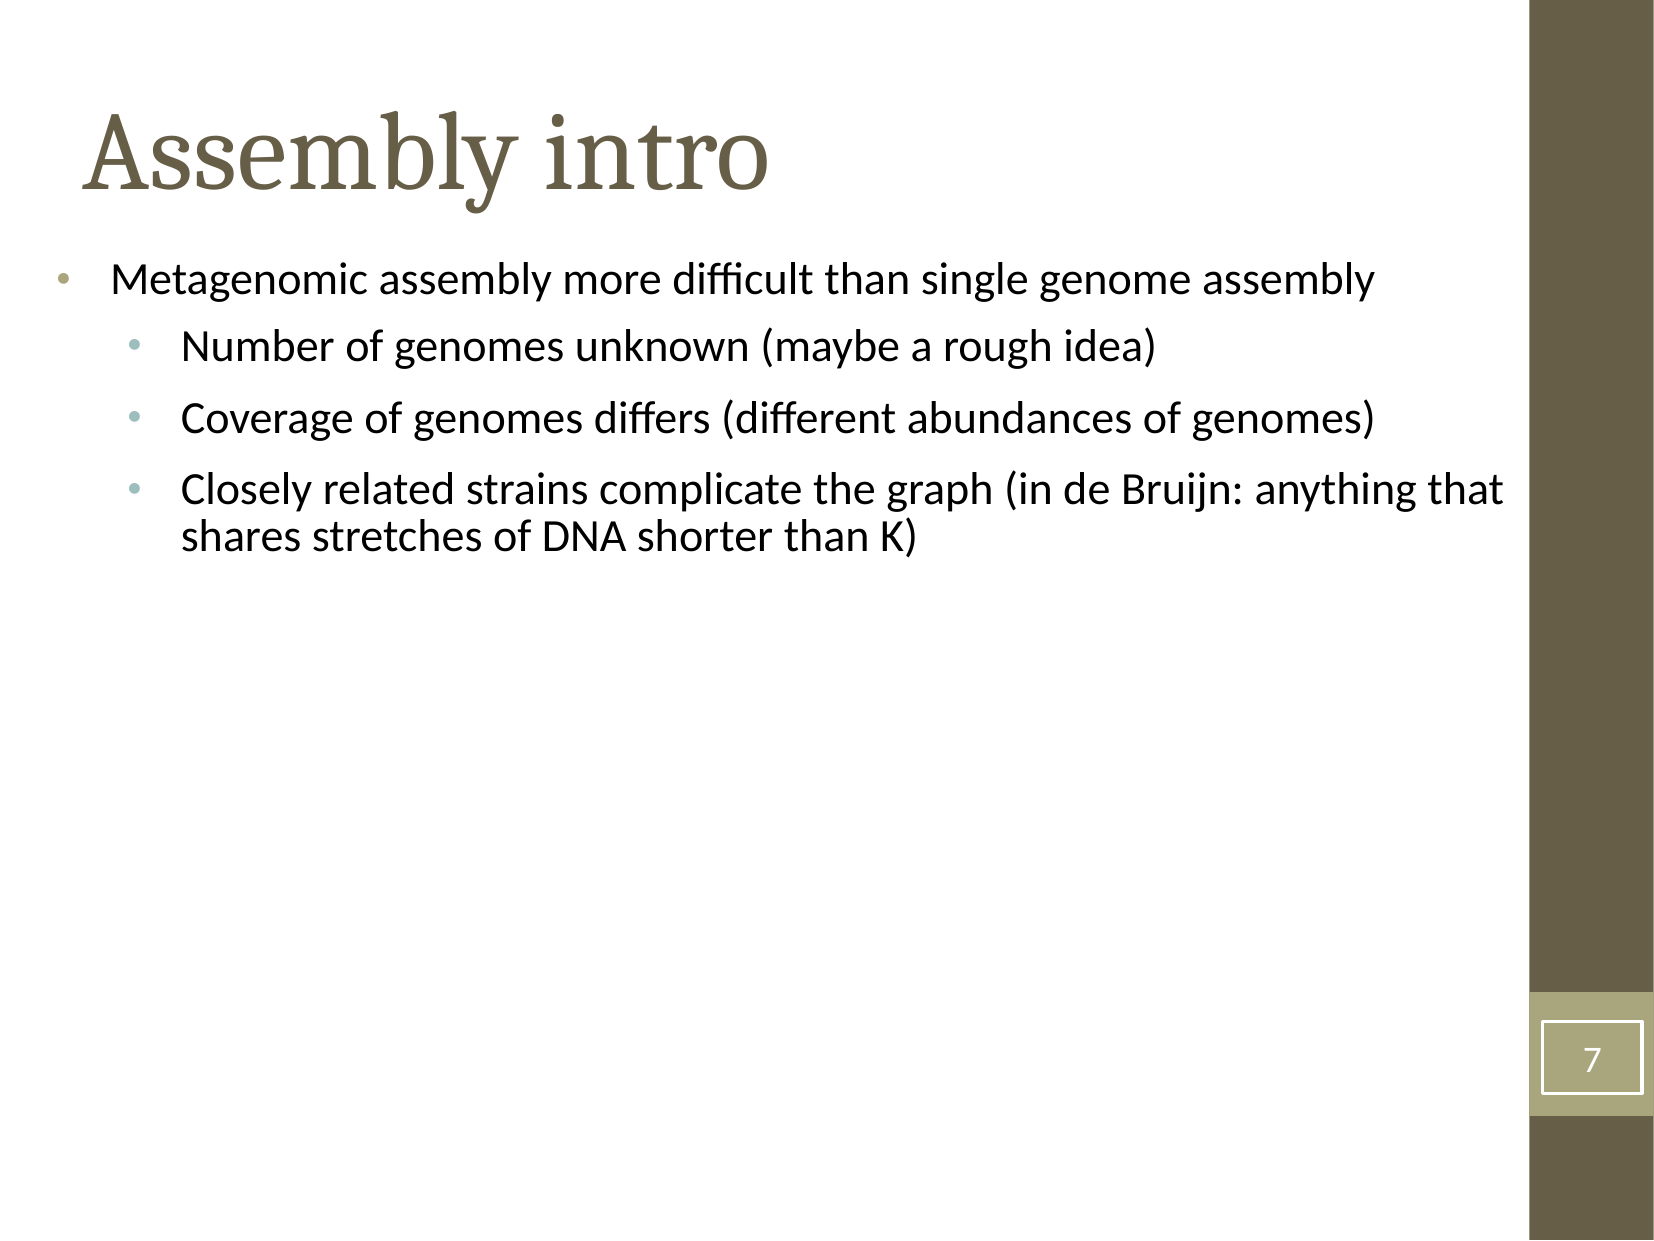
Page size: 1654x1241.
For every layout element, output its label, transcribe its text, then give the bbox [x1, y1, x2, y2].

title Assembly intro [82, 8, 1461, 260]
list Metagenomic assembly more difficult than single genome assembly Number of genomes unknown (maybe a rough idea) Coverage of genomes differs (different abundances of genomes) Closely related strains complicate the graph (in de Bruijn: anything that shares stretches of DNA shorter than K) [39, 260, 1563, 1172]
